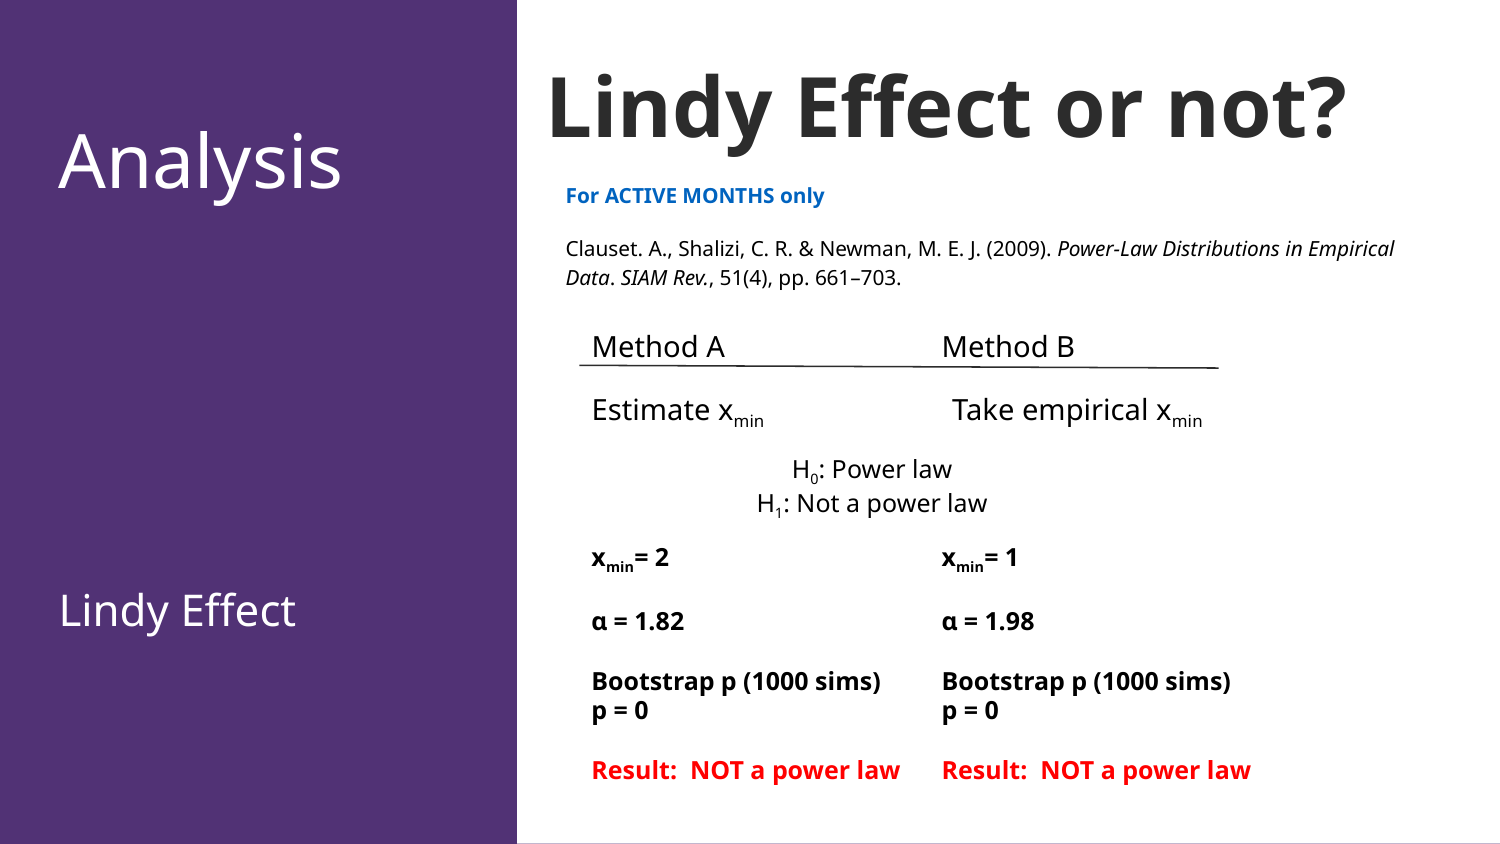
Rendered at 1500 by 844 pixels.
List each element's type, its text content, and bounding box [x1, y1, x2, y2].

text_box Take empirical xmin [761, 376, 1218, 446]
text_box xmin= 1 ɑ = 1.98 Bootstrap p (1000 sims) p = 0 Result: NOT a power law [926, 526, 1328, 800]
title Analysis [43, 98, 485, 540]
text_box xmin= 2 ɑ = 1.82 Bootstrap p (1000 sims) p = 0 Result: NOT a power law [576, 526, 926, 800]
text_box Method A [576, 313, 792, 376]
text_box Estimate xmin [576, 376, 761, 446]
text_box Lindy Effect or not? [530, 24, 1479, 170]
text_box Method B [926, 313, 1142, 376]
text_box For ACTIVE MONTHS only Clauset. A., Shalizi, C. R. & Newman, M. E. J. (2009). Power-Law Distributions in Empirical Data. SIAM Rev., 51(4), pp. 661–703. [550, 163, 1417, 305]
subtitle Lindy Effect [43, 567, 507, 770]
text_box H0: Power law H1: Not a power law [714, 438, 1031, 537]
